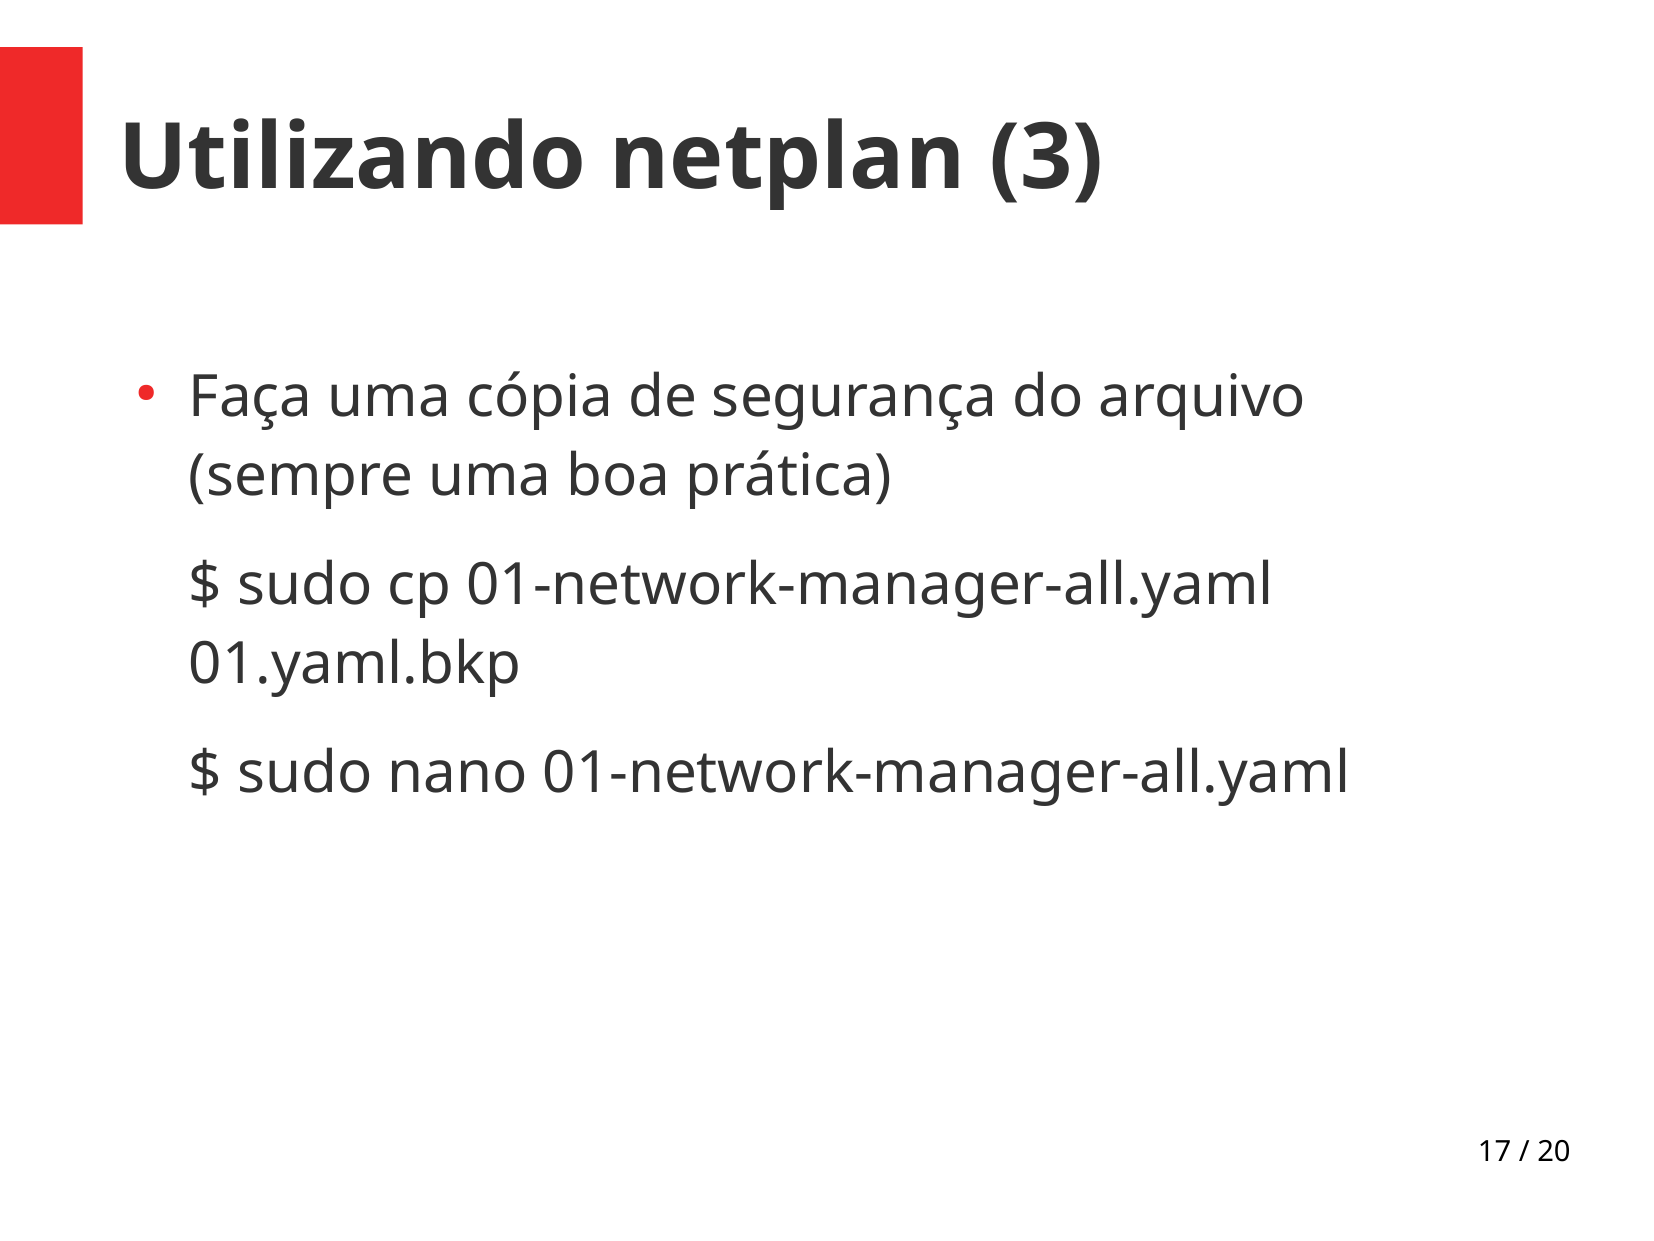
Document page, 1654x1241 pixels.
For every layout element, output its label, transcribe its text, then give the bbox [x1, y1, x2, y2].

title Utilizando netplan (3) [118, 49, 1571, 257]
list Faça uma cópia de segurança do arquivo (sempre uma boa prática) $ sudo cp 01-network-manager-all.yaml 01.yaml.bkp $ sudo nano 01-network-manager-all.yaml [118, 354, 1536, 1074]
